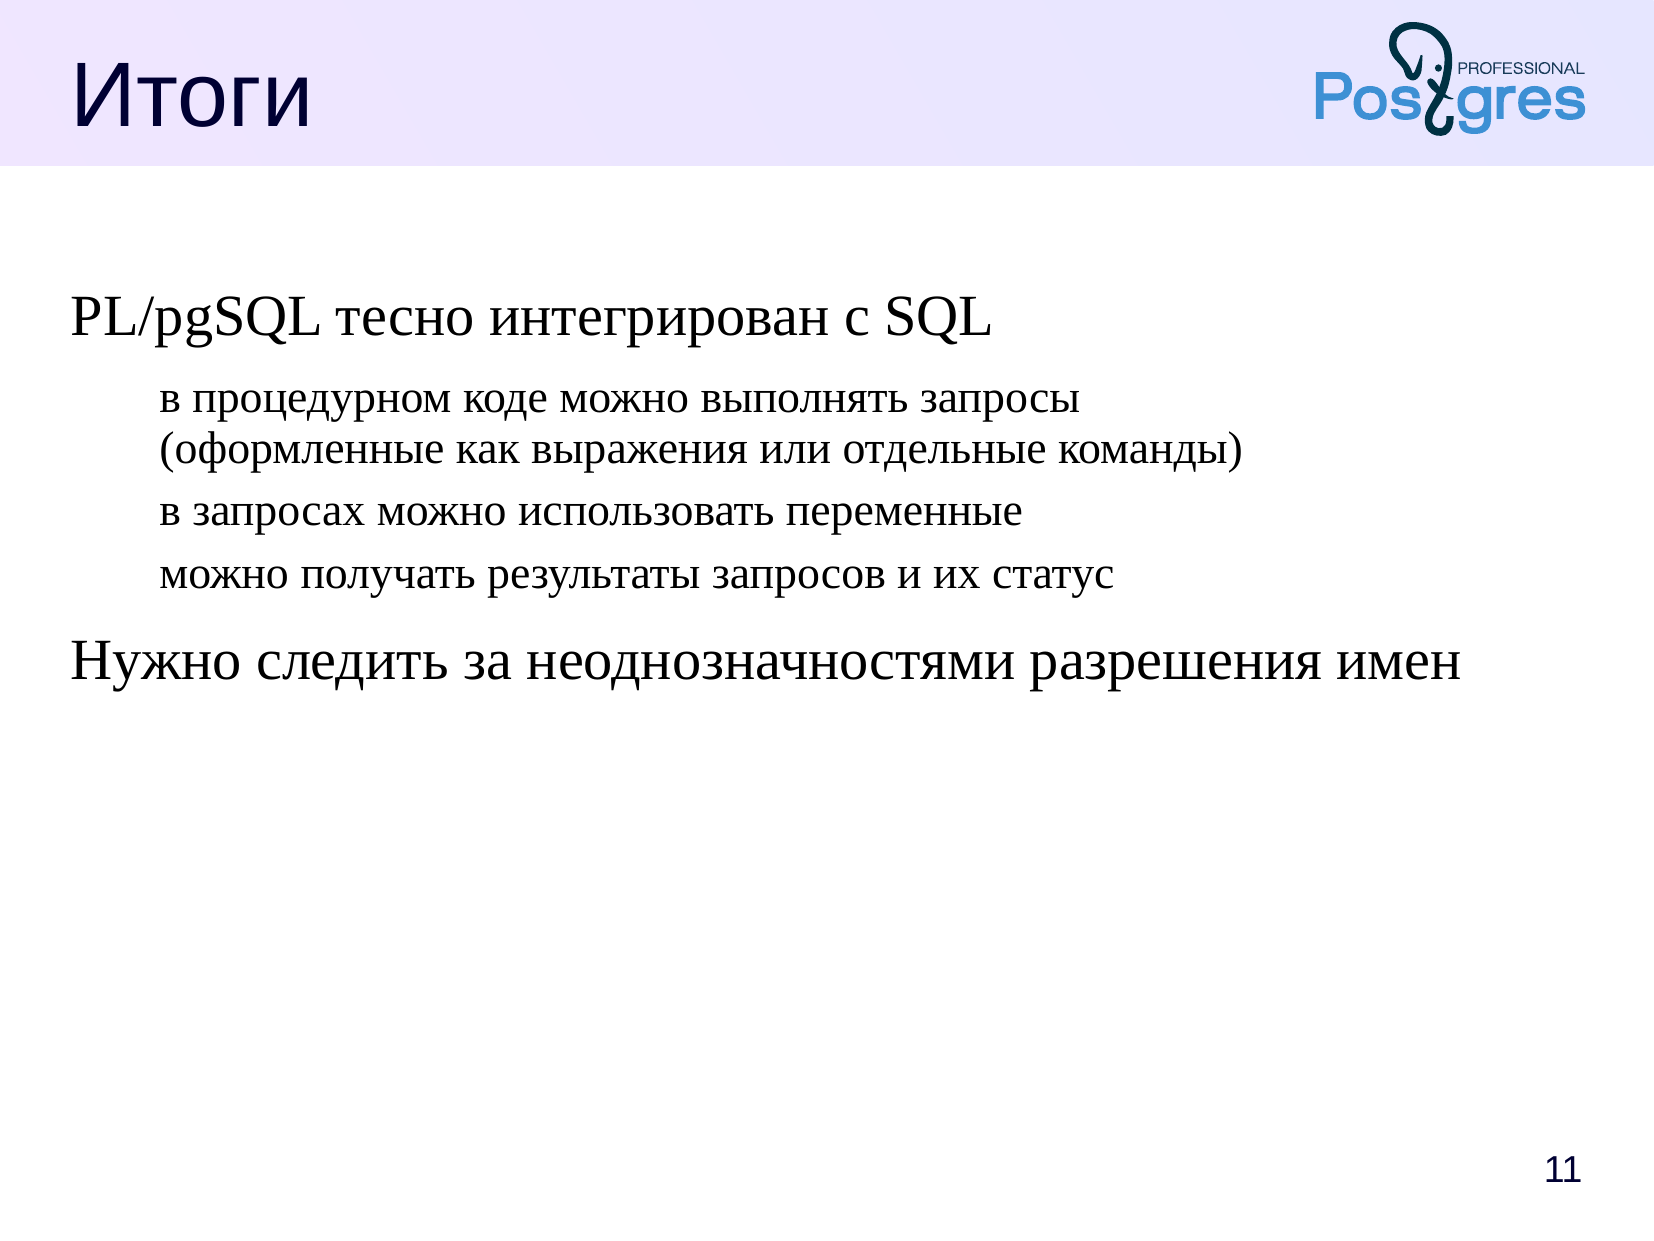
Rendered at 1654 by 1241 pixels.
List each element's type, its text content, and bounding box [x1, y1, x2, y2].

title Итоги [70, 43, 1241, 147]
list PL/pgSQL тесно интегрирован с SQL в процедурном коде можно выполнять запросы (оформленные как выражения или отдельные команды) в запросах можно использовать переменные можно получать результаты запросов и их статус Нужно следить за неоднозначностями разрешения имен [70, 283, 1583, 1134]
